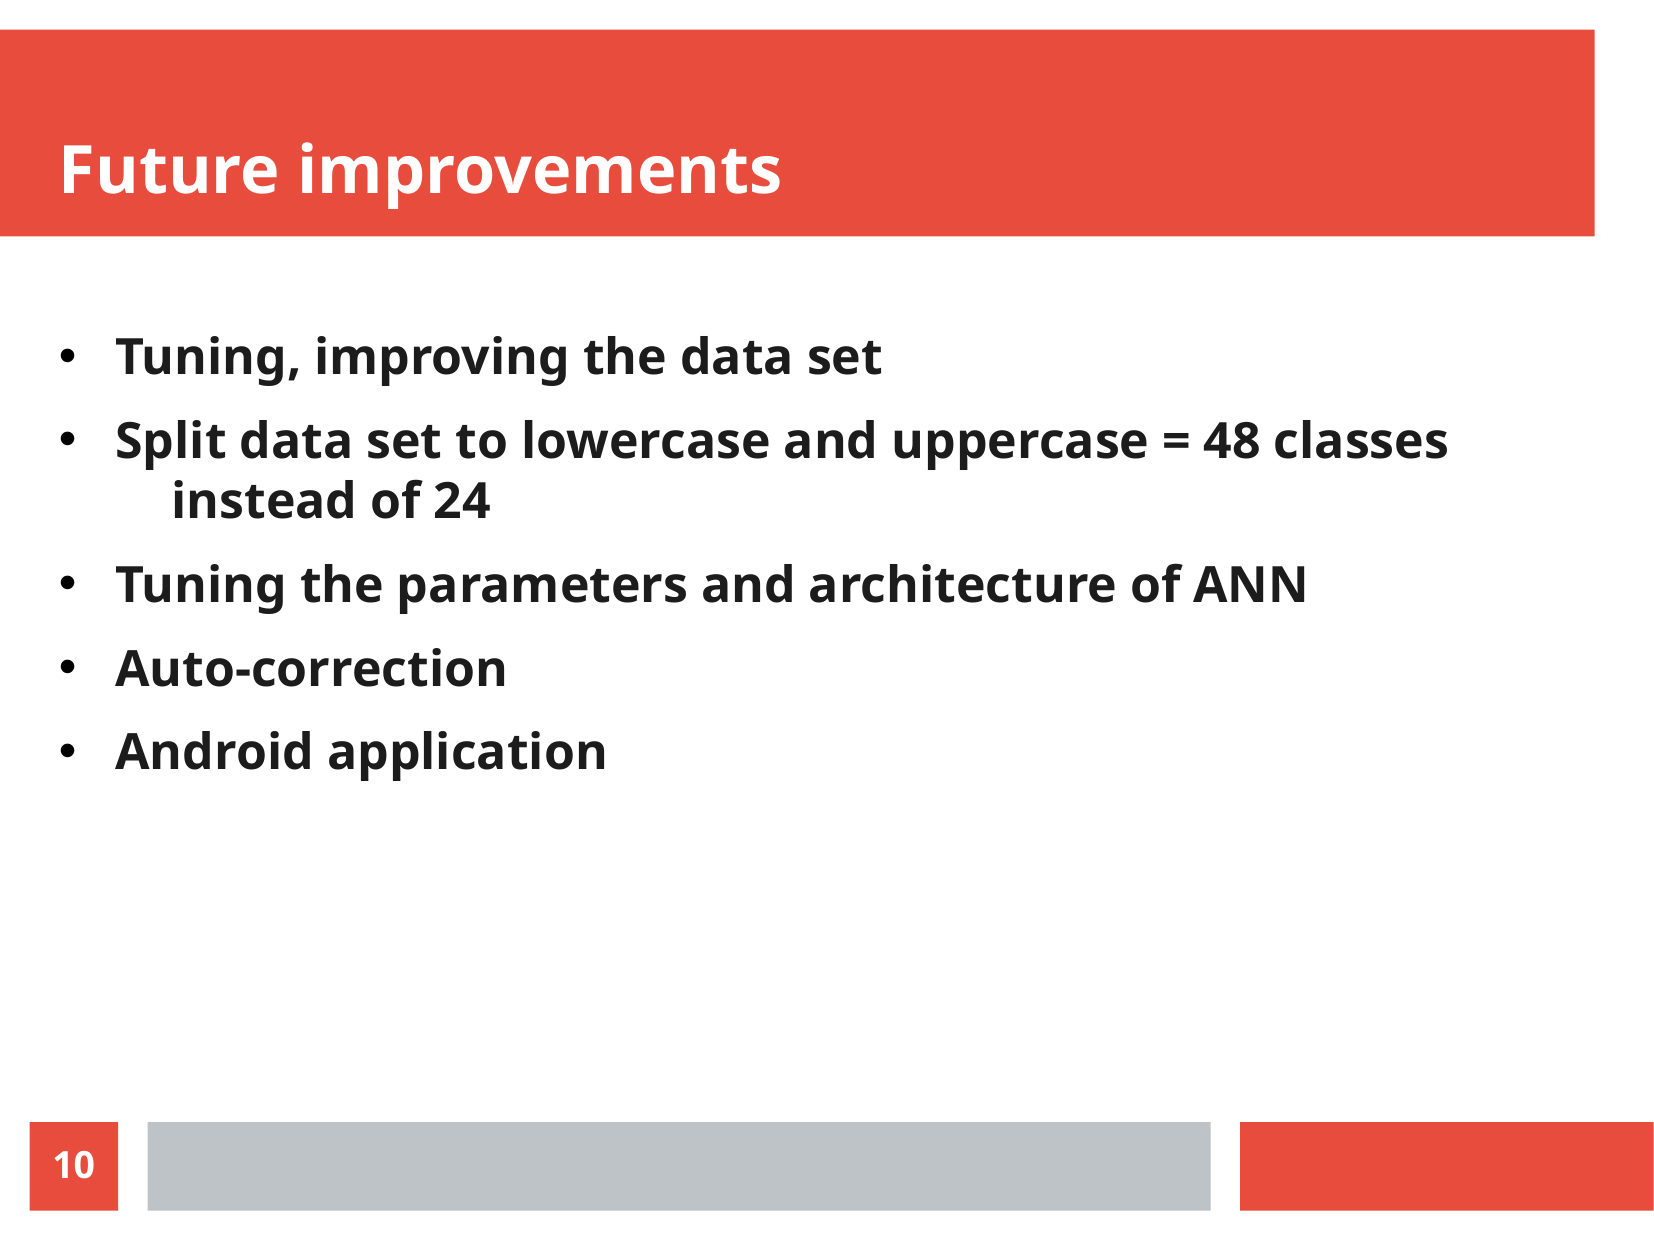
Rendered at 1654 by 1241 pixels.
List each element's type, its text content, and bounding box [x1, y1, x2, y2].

title Future improvements [59, 59, 1595, 207]
list Tuning, improving the data set Split data set to lowercase and uppercase = 48 classes instead of 24 Tuning the parameters and architecture of ANN Auto-correction Android application [59, 324, 1565, 1093]
text_box [29, 1122, 119, 1211]
